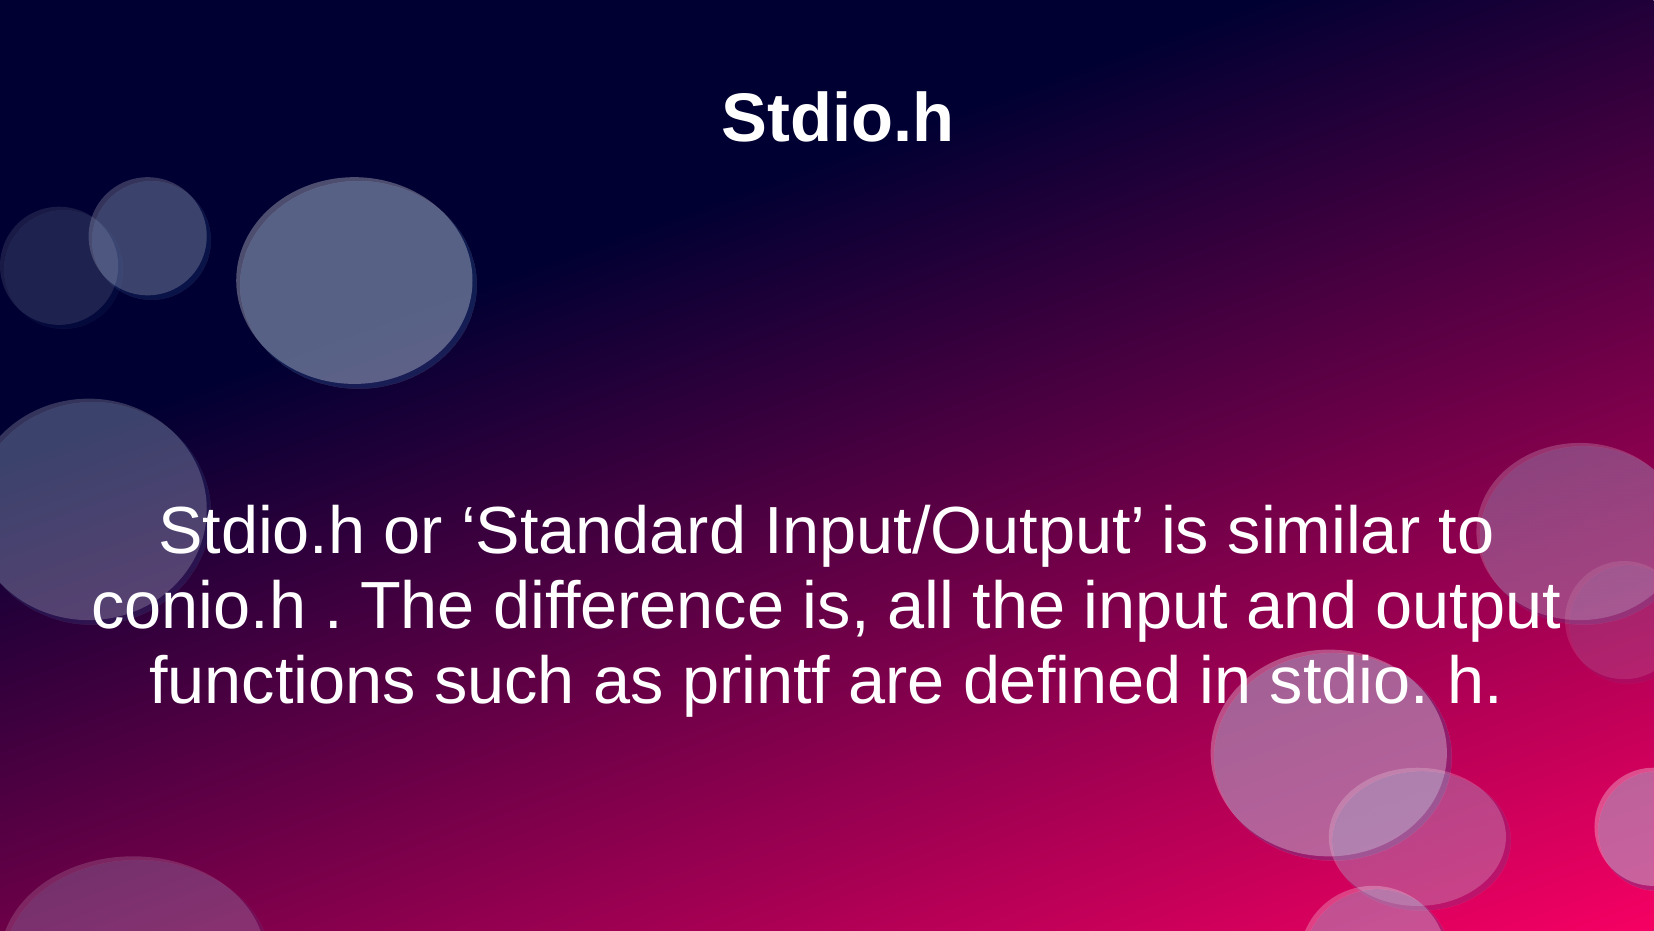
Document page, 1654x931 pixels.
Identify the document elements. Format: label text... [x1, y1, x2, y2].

title Stdio.h [262, 44, 1415, 192]
subtitle Stdio.h or ‘Standard Input/Output’ is similar to conio.h . The difference is, all the input and output functions such as printf are defined in stdio. h. [88, 428, 1565, 783]
